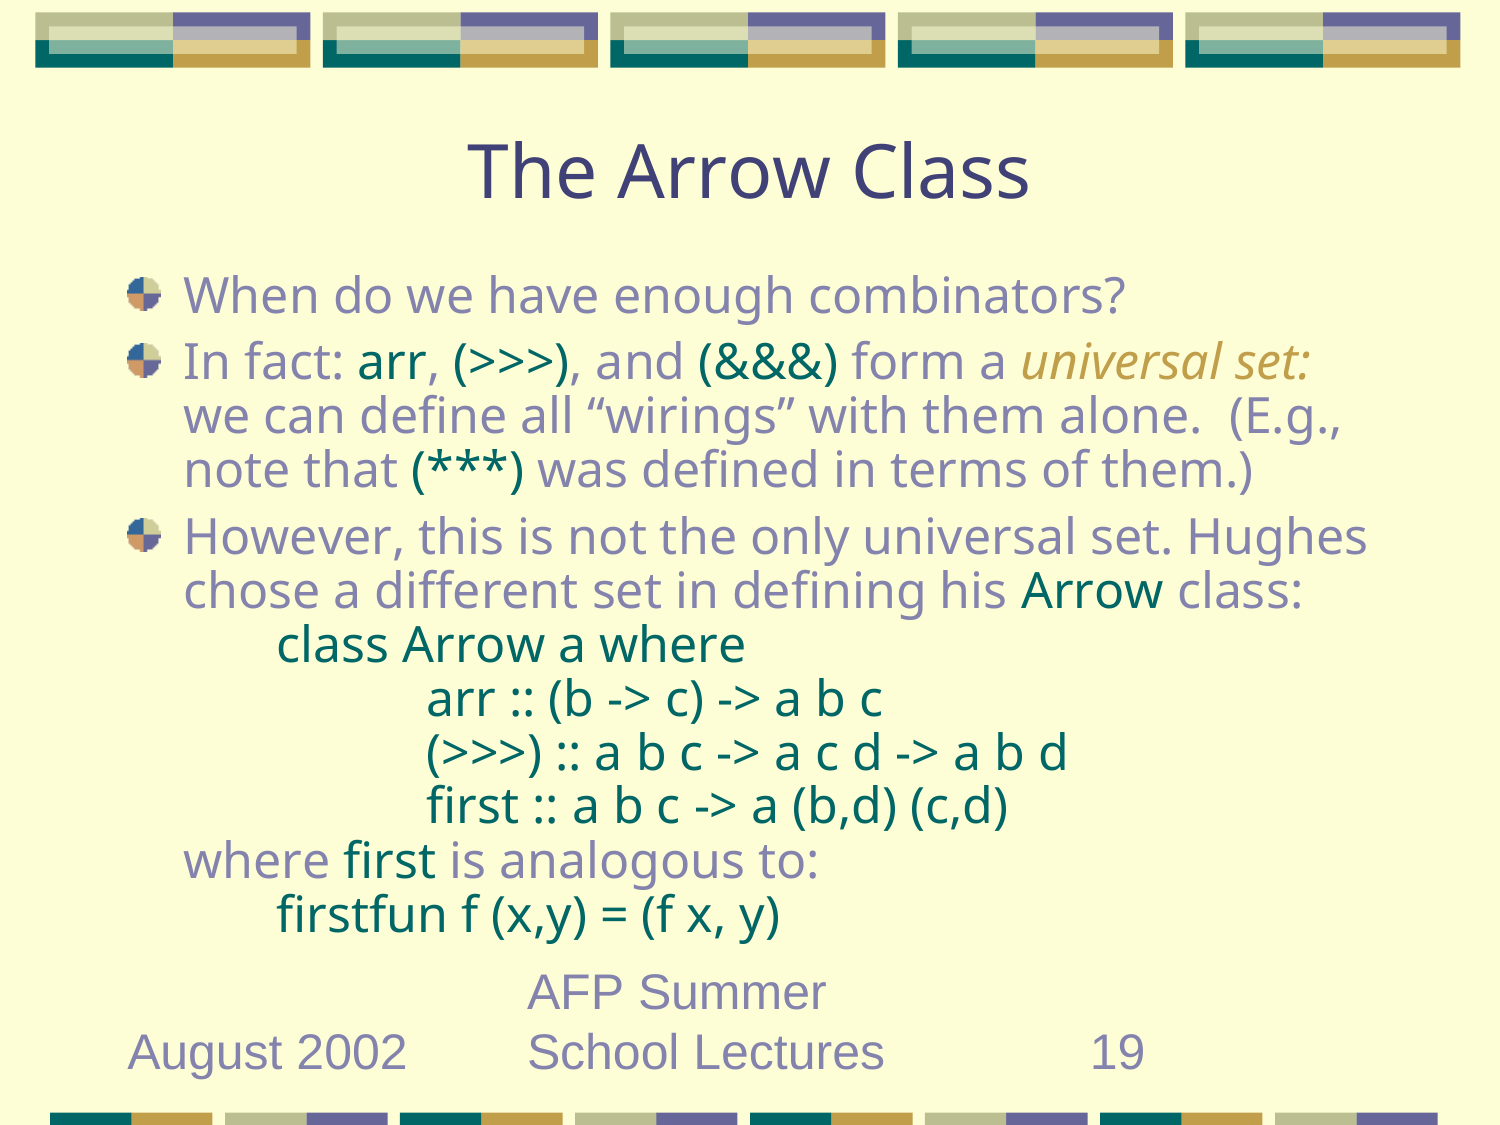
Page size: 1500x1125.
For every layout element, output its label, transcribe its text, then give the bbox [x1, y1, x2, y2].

list When do we have enough combinators? In fact: arr, (>>>), and (&&&) form a universal set: we can define all “wirings” with them alone. (E.g., note that (***) was defined in terms of them.)‏ However, this is not the only universal set. Hughes chose a different set in defining his Arrow class: class Arrow a where arr :: (b -> c) -> a b c (>>>) :: a b c -> a c d -> a b d first :: a b c -> a (b,d) (c,d) where first is analogous to: firstfun f (x,y) = (f x, y)‏ [112, 262, 1388, 1001]
title The Arrow Class [112, 99, 1388, 238]
